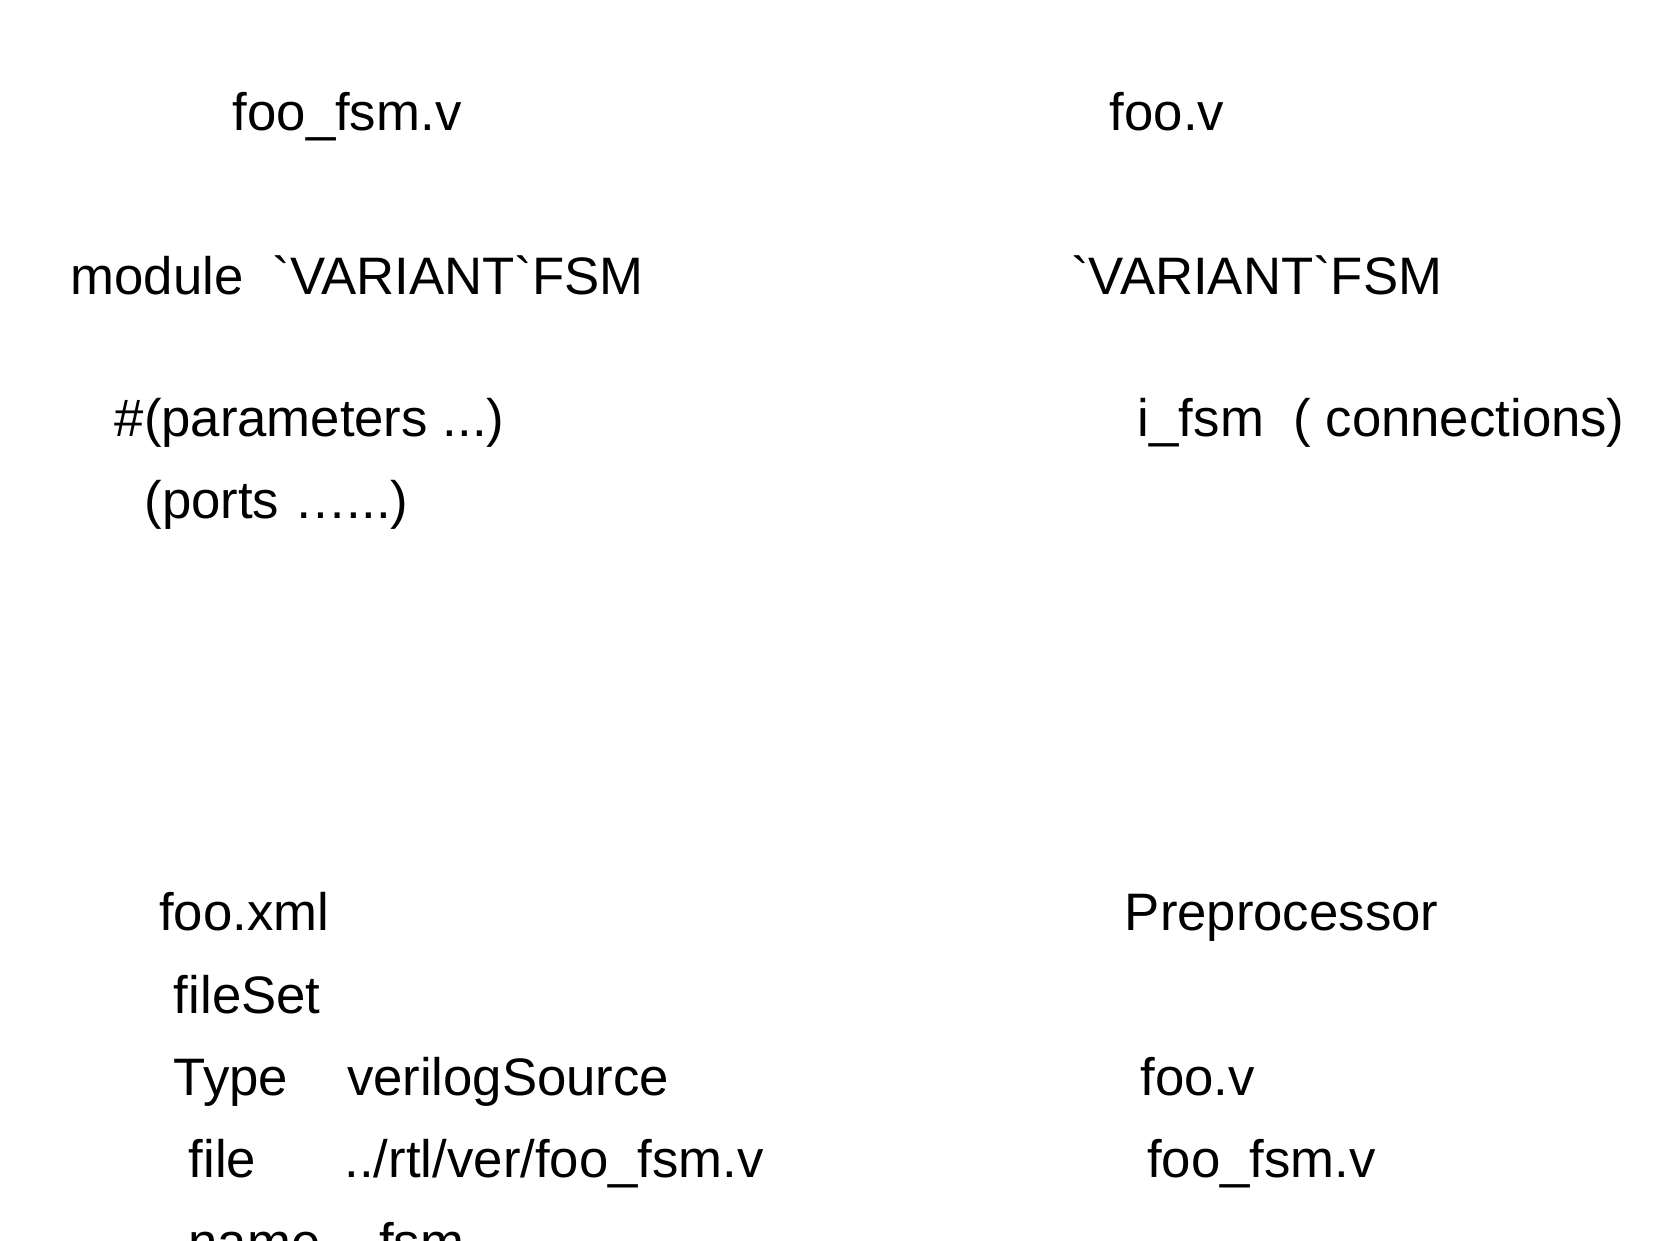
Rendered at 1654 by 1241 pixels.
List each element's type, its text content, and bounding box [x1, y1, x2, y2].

list foo_fsm.v foo.v module `VARIANT`FSM `VARIANT`FSM #(parameters ...) i_fsm ( connections) (ports …...) foo.xml Preprocessor fileSet Type verilogSource foo.v file ../rtl/ver/foo_fsm.v foo_fsm.v name fsm [0, 0, 1651, 1241]
